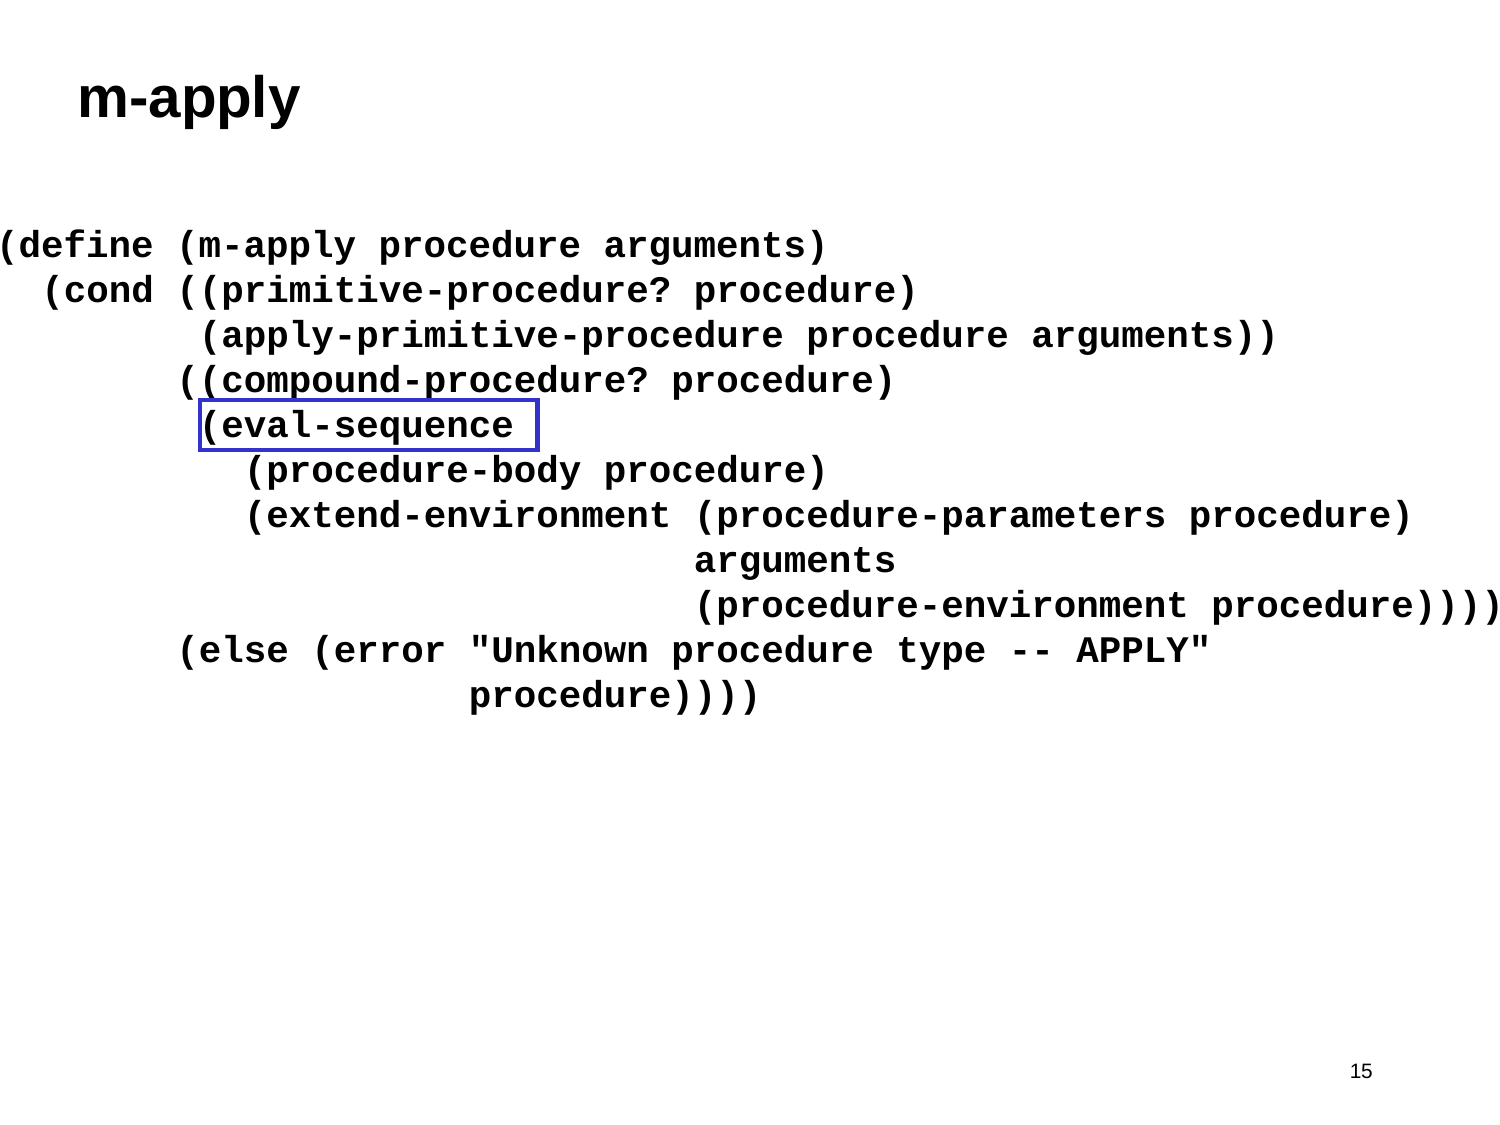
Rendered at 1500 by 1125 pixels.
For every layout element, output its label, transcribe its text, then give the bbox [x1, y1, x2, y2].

text_box <number> [1025, 1049, 1388, 1101]
text_box (define (m-apply procedure arguments) (cond ((primitive-procedure? procedure) (apply-primitive-procedure procedure arguments)) ((compound-procedure? procedure) (eval-sequence (procedure-body procedure) (extend-environment (procedure-parameters procedure) arguments (procedure-environment procedure)))) (else (error "Unknown procedure type -- APPLY" procedure)))) [0, 212, 1500, 792]
text_box m-apply [62, 24, 1338, 163]
